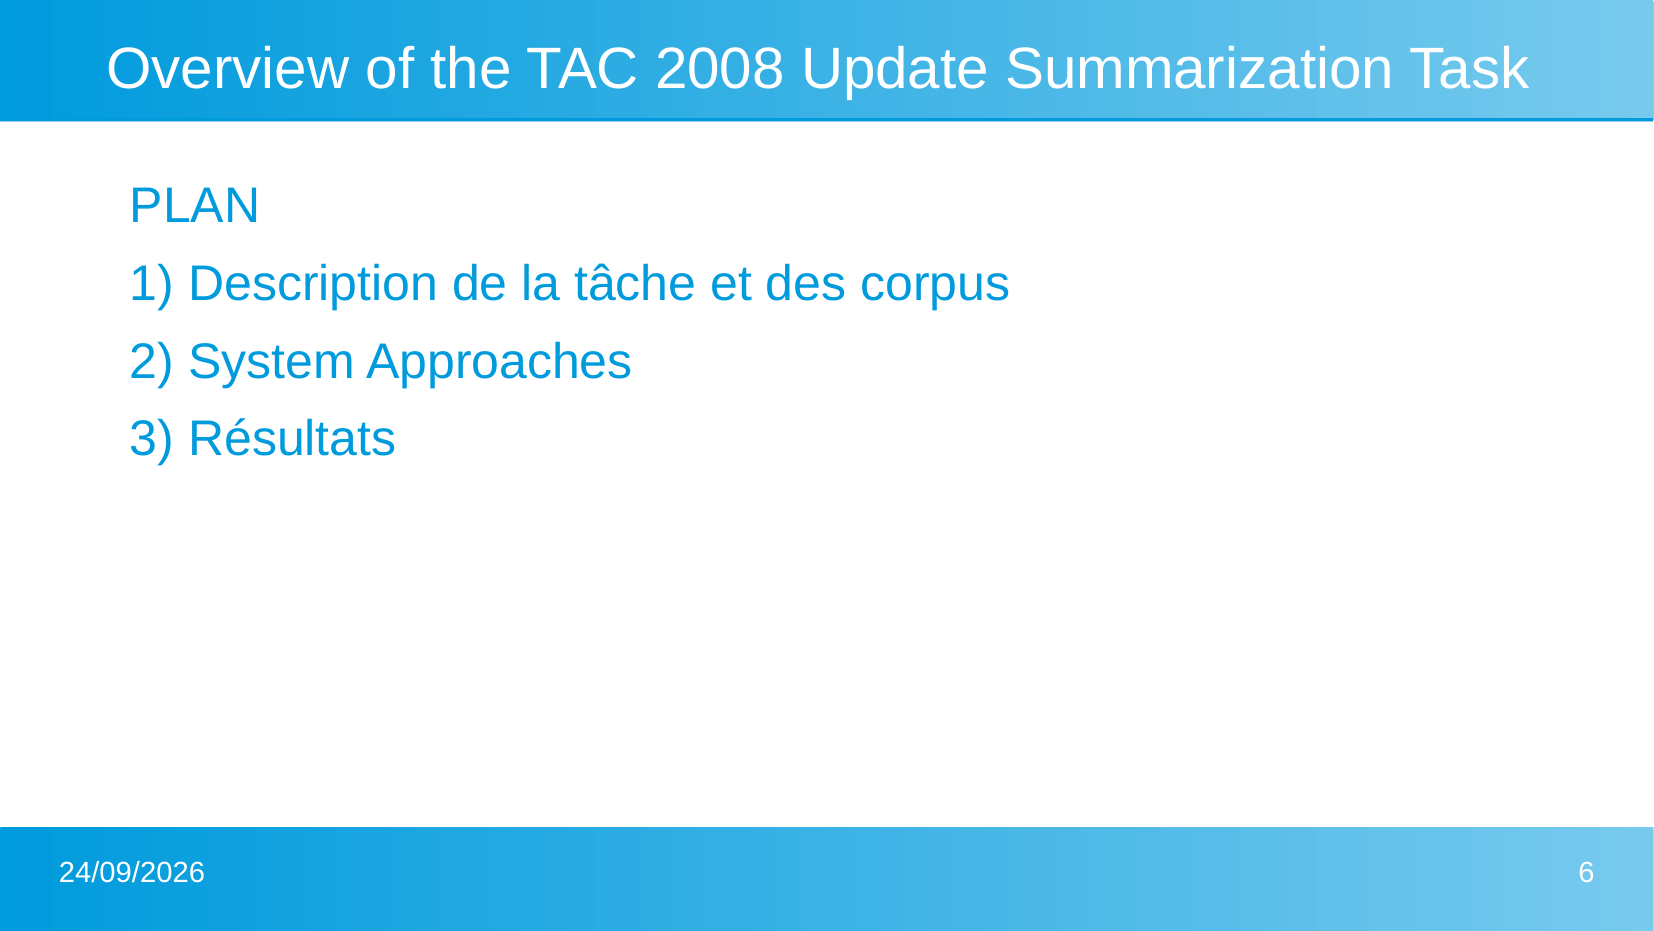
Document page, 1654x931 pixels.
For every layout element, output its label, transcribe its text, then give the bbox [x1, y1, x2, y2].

title Overview of the TAC 2008 Update Summarization Task [59, 29, 1595, 108]
list PLAN 1) Description de la tâche et des corpus 2) System Approaches 3) Résultats [59, 177, 1595, 768]
